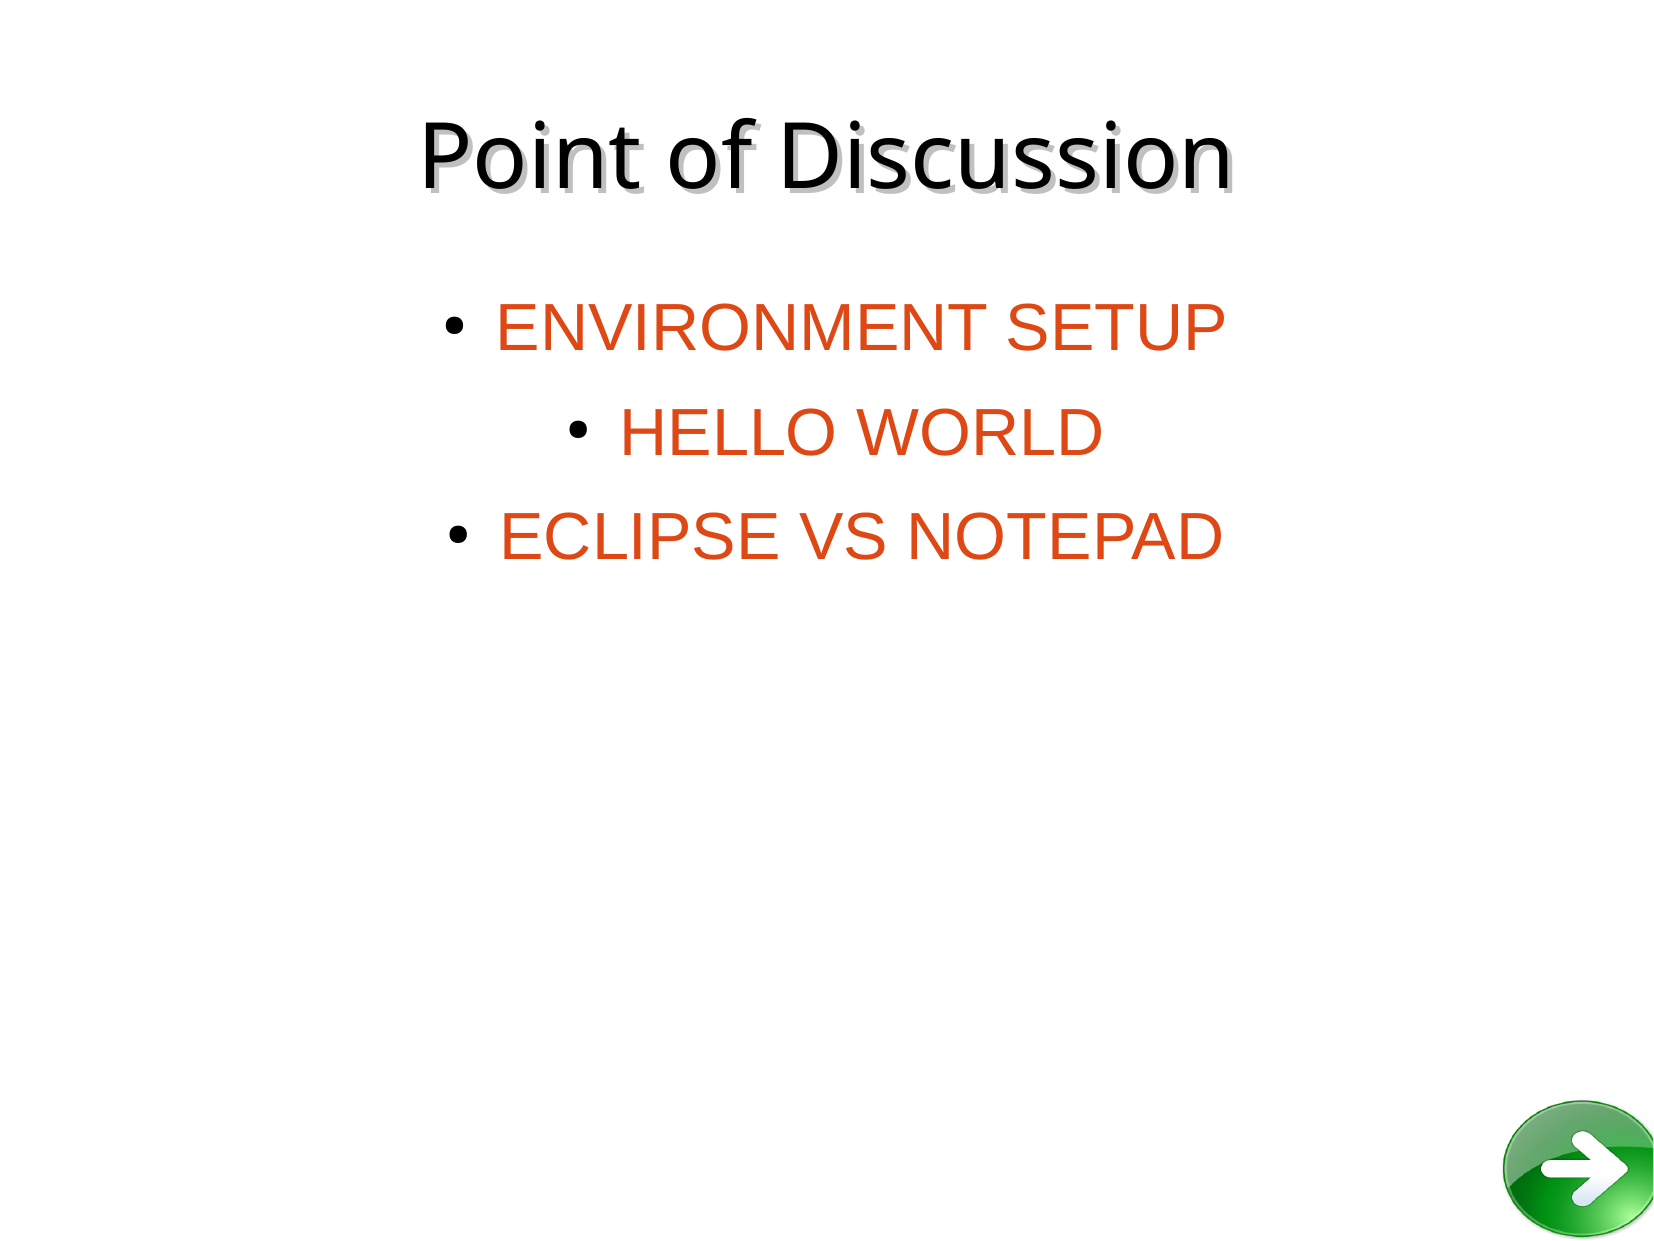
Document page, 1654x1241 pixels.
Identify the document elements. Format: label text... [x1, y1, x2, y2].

picture [1500, 1098, 1654, 1241]
title Point of Discussion [82, 49, 1571, 257]
list ENVIRONMENT SETUP HELLO WORLD ECLIPSE VS NOTEPAD [82, 290, 1571, 1010]
